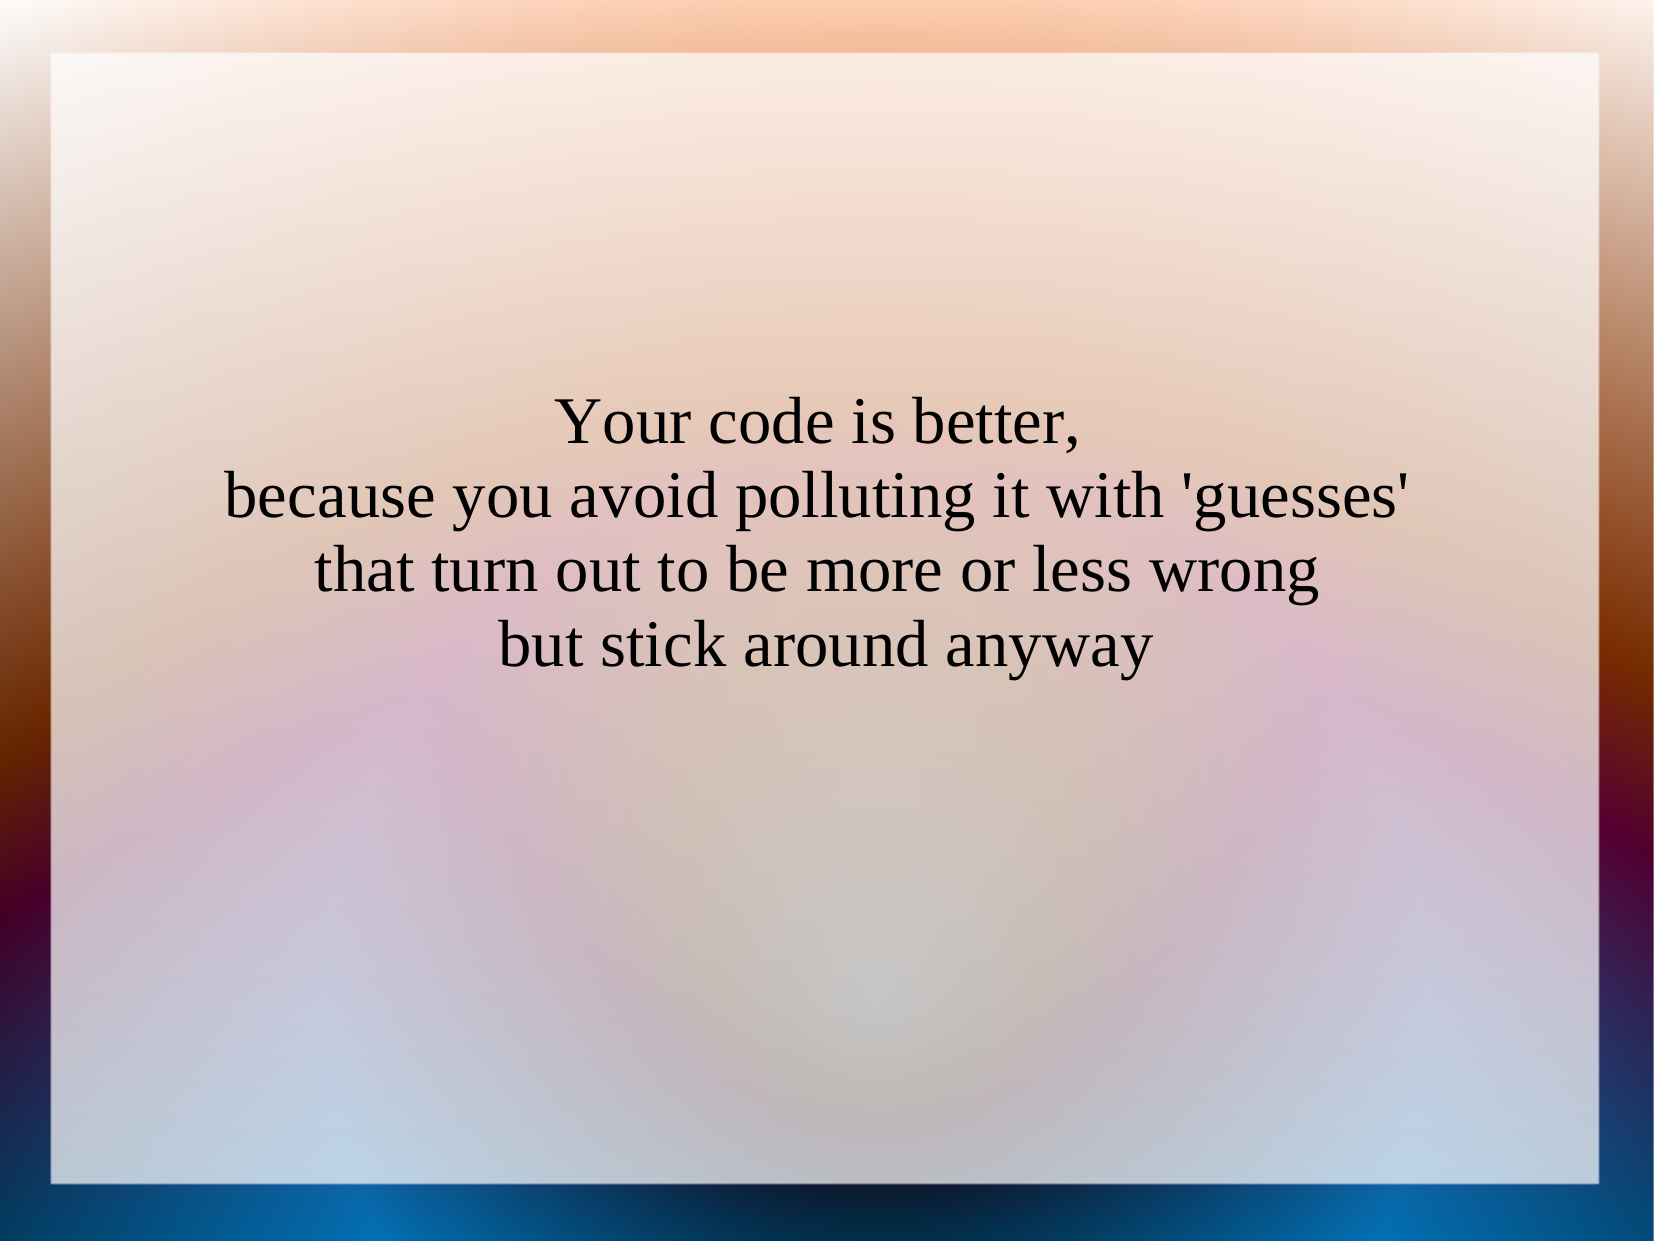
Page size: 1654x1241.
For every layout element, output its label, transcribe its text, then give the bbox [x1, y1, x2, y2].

subtitle Your code is better, because you avoid polluting it with 'guesses' that turn out to be more or less wrong but stick around anyway [82, 55, 1571, 1010]
picture [0, 0, 1654, 1241]
